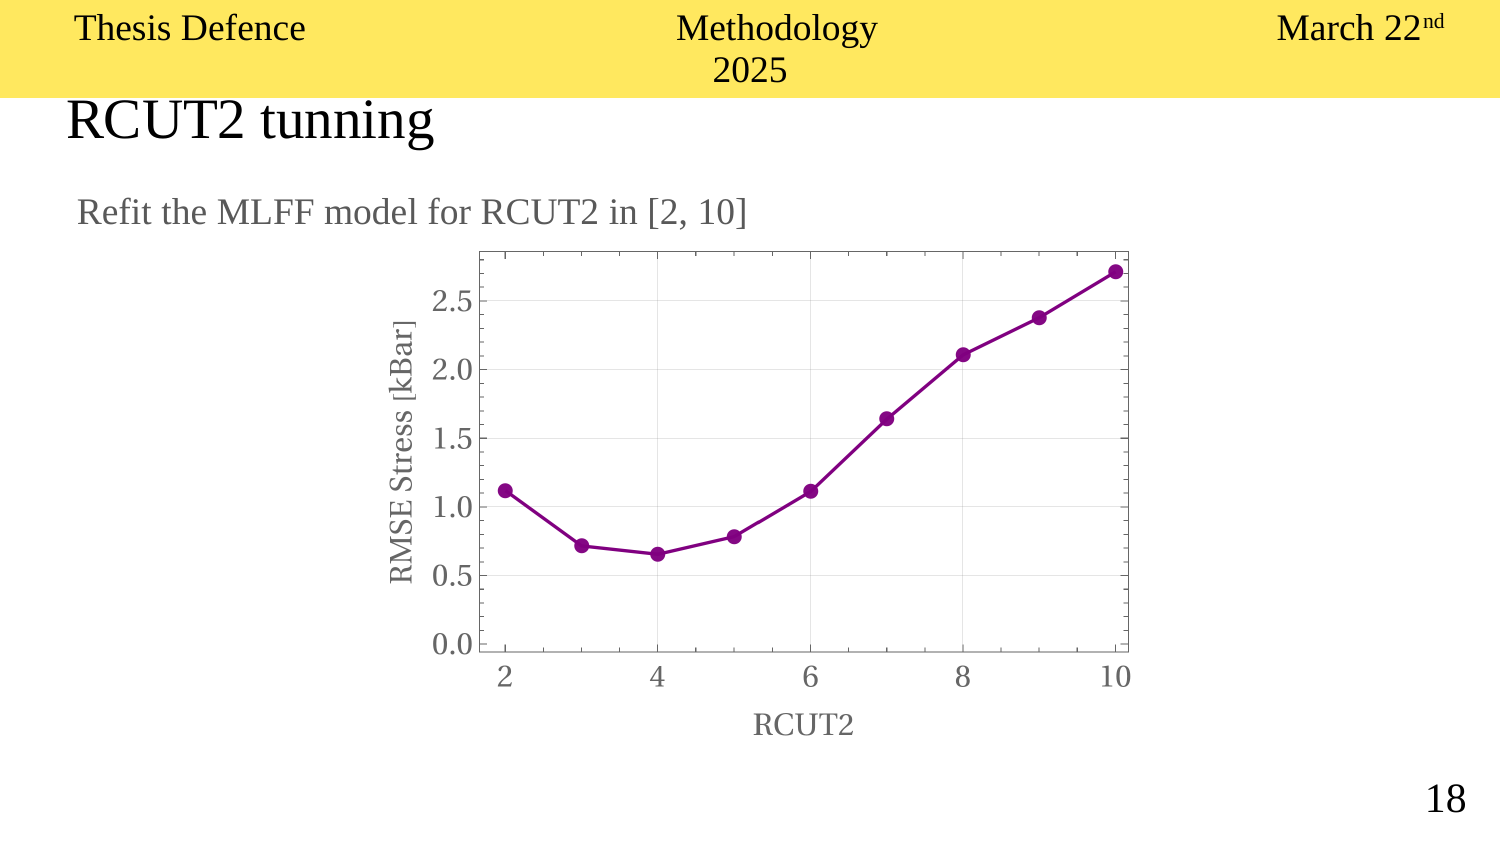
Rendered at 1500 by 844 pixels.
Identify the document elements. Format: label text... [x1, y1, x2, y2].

picture [383, 247, 1134, 745]
text_box Refit the MLFF model for RCUT2 in [2, 10] [62, 172, 827, 248]
text_box Thesis Defence Methodology March 22nd 2025 [0, 0, 1500, 60]
title RCUT2 tunning [51, 98, 1449, 167]
